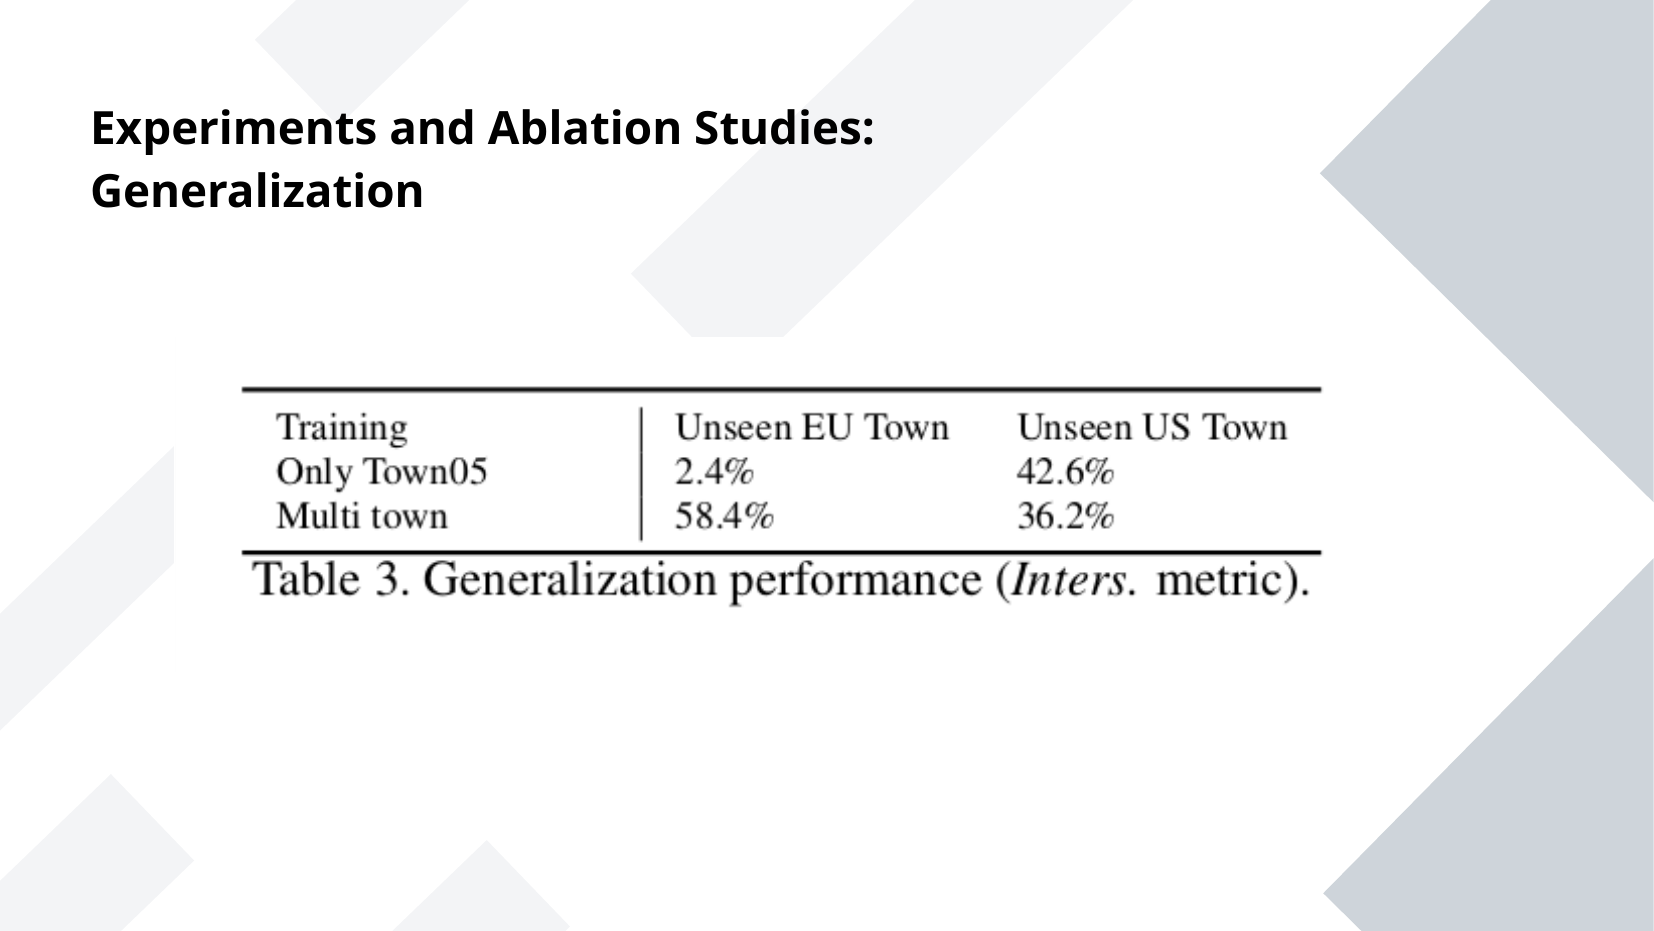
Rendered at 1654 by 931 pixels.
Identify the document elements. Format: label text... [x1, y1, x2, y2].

text_box Experiments and Ablation Studies: Generalization [75, 88, 1418, 263]
picture [174, 337, 1388, 672]
